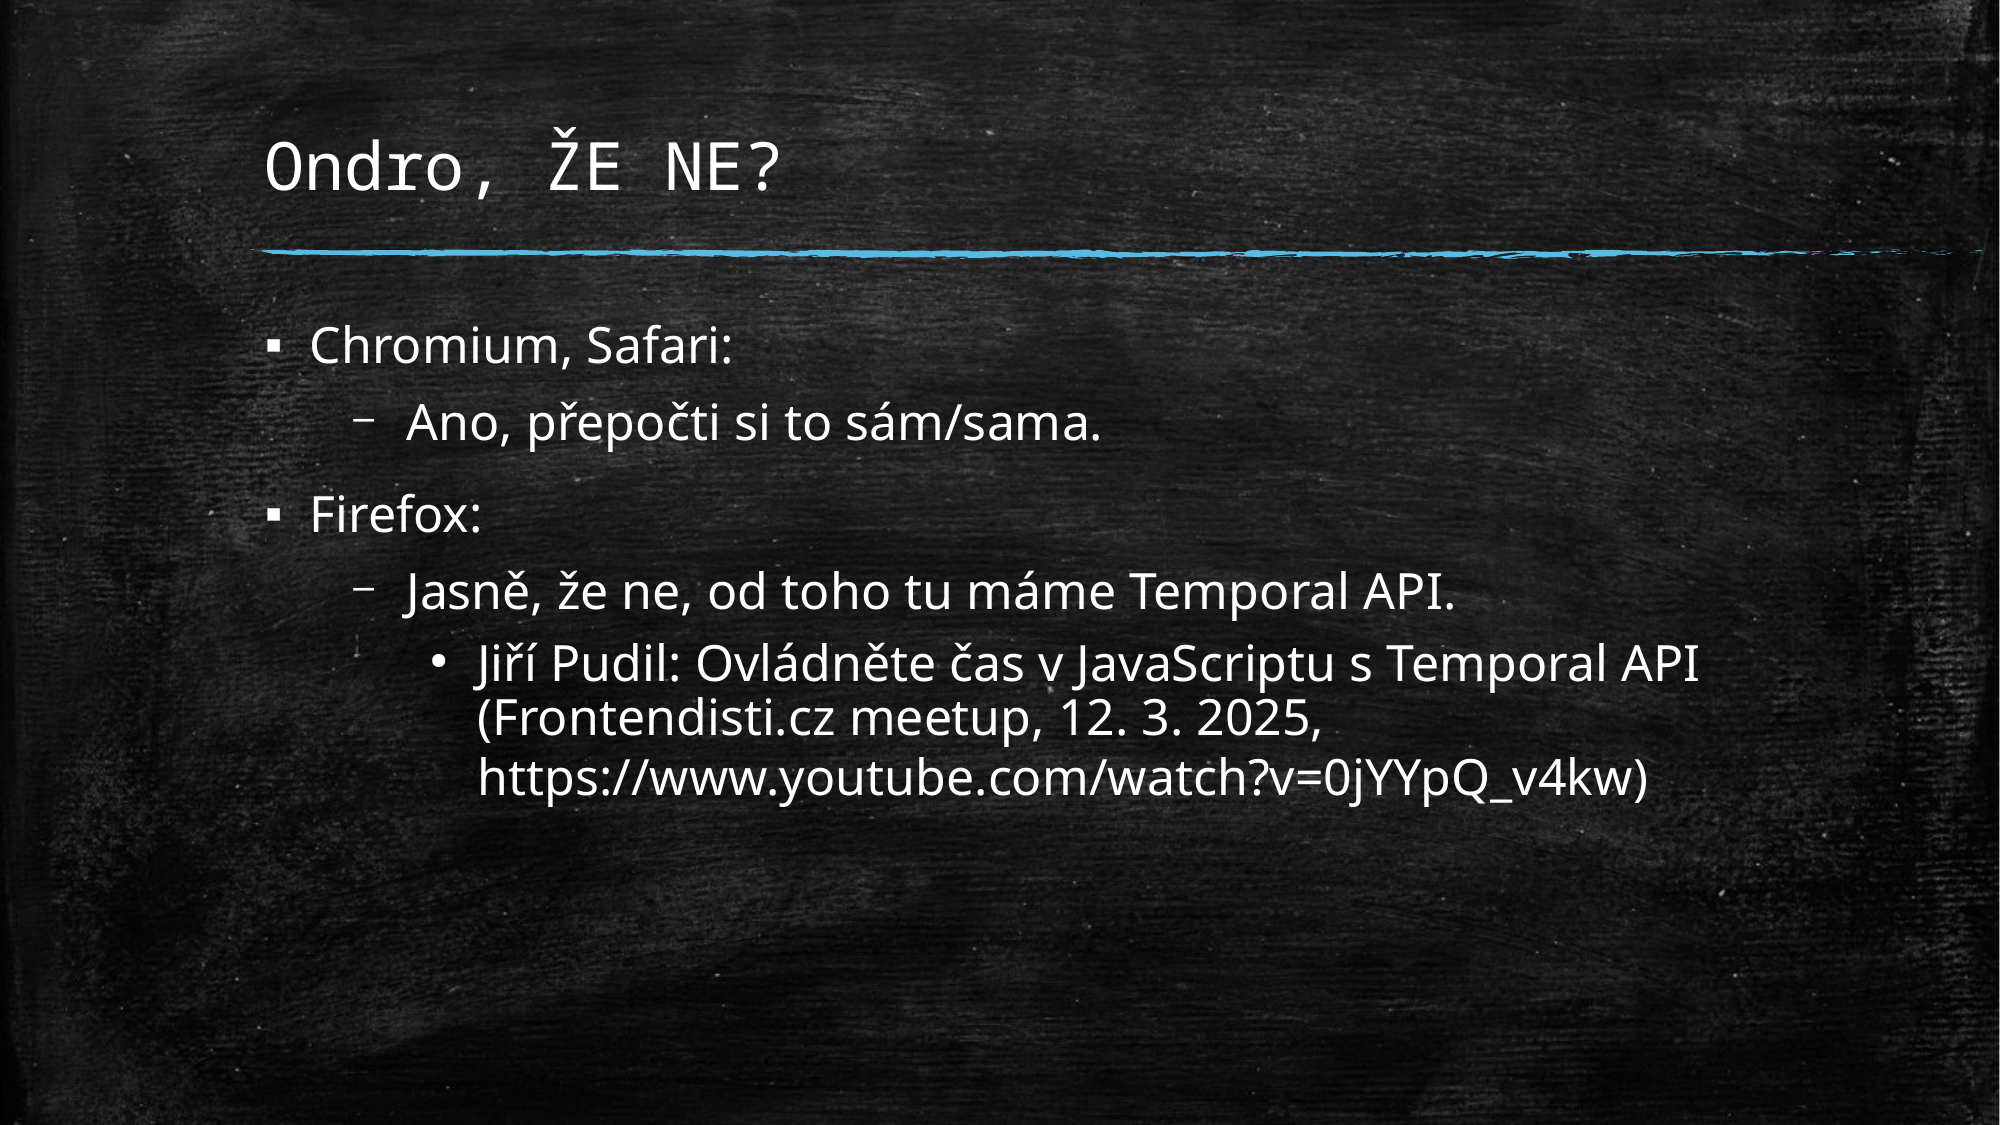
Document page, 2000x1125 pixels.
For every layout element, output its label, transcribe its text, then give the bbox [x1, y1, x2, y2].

title Ondro, ŽE NE? [249, 45, 1750, 213]
list Chromium, Safari: Ano, přepočti si to sám/sama. Firefox: Jasně, že ne, od toho tu máme Temporal API. Jiří Pudil: Ovládněte čas v JavaScriptu s Temporal API (Frontendisti.cz meetup, 12. 3. 2025, https://www.youtube.com/watch?v=0jYYpQ_v4kw) [249, 312, 1750, 1013]
picture [0, 0, 2000, 1125]
